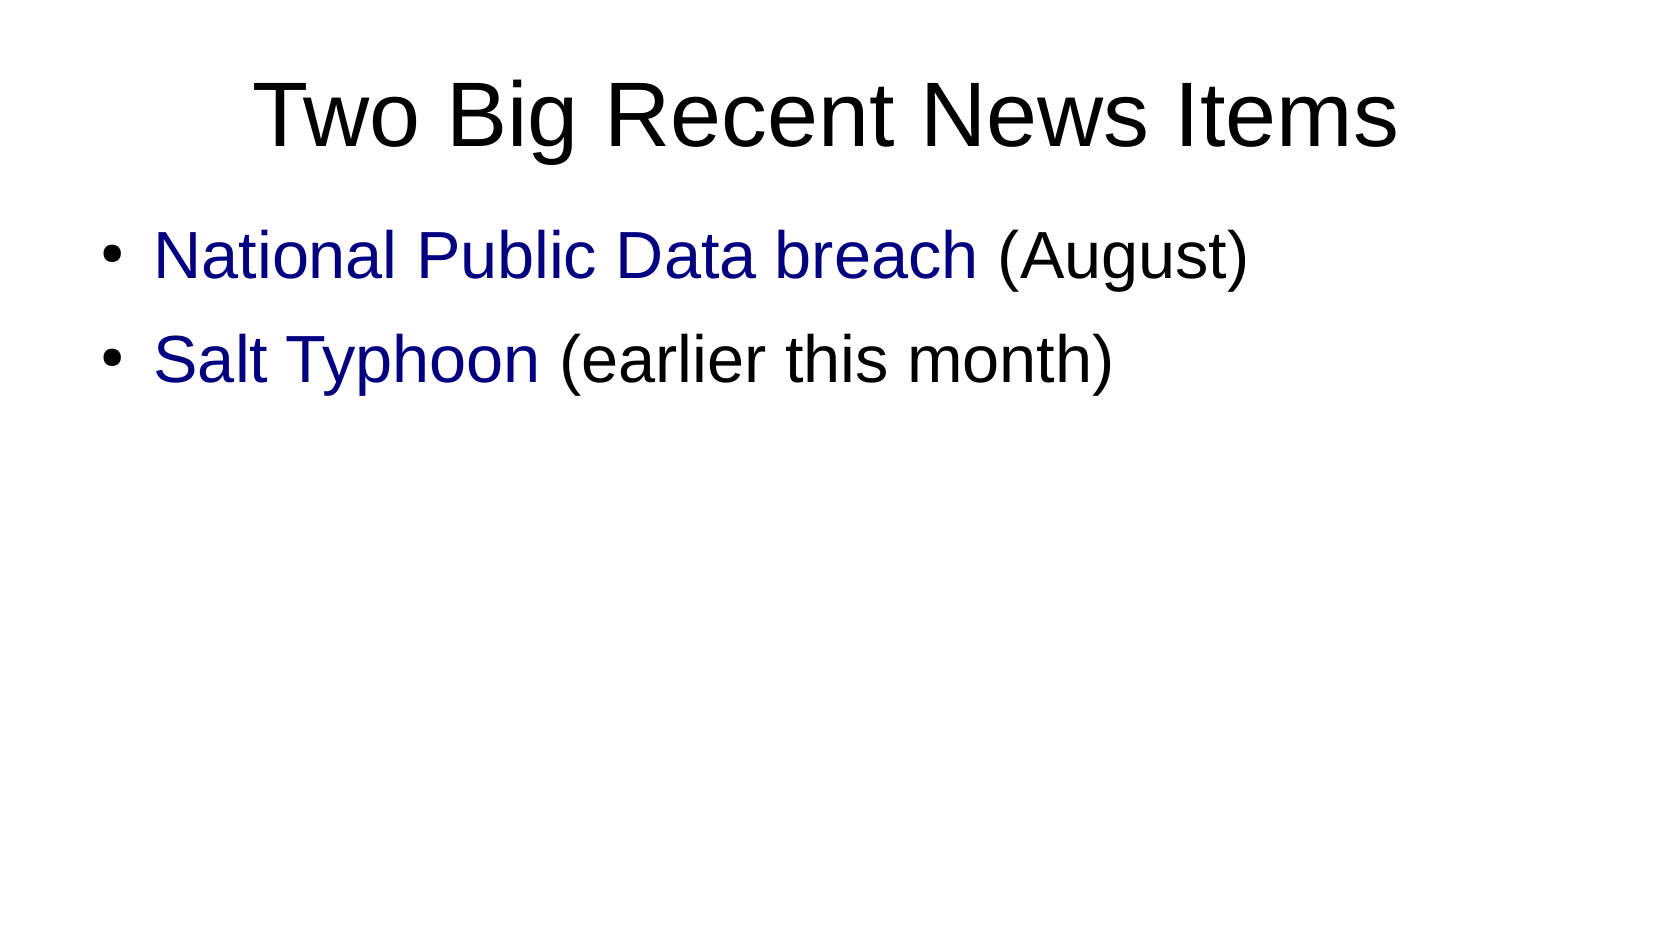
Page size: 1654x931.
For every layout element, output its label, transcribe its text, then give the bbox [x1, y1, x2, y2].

list National Public Data breach (August) Salt Typhoon (earlier this month) [82, 217, 1571, 758]
title Two Big Recent News Items [82, 37, 1571, 193]
